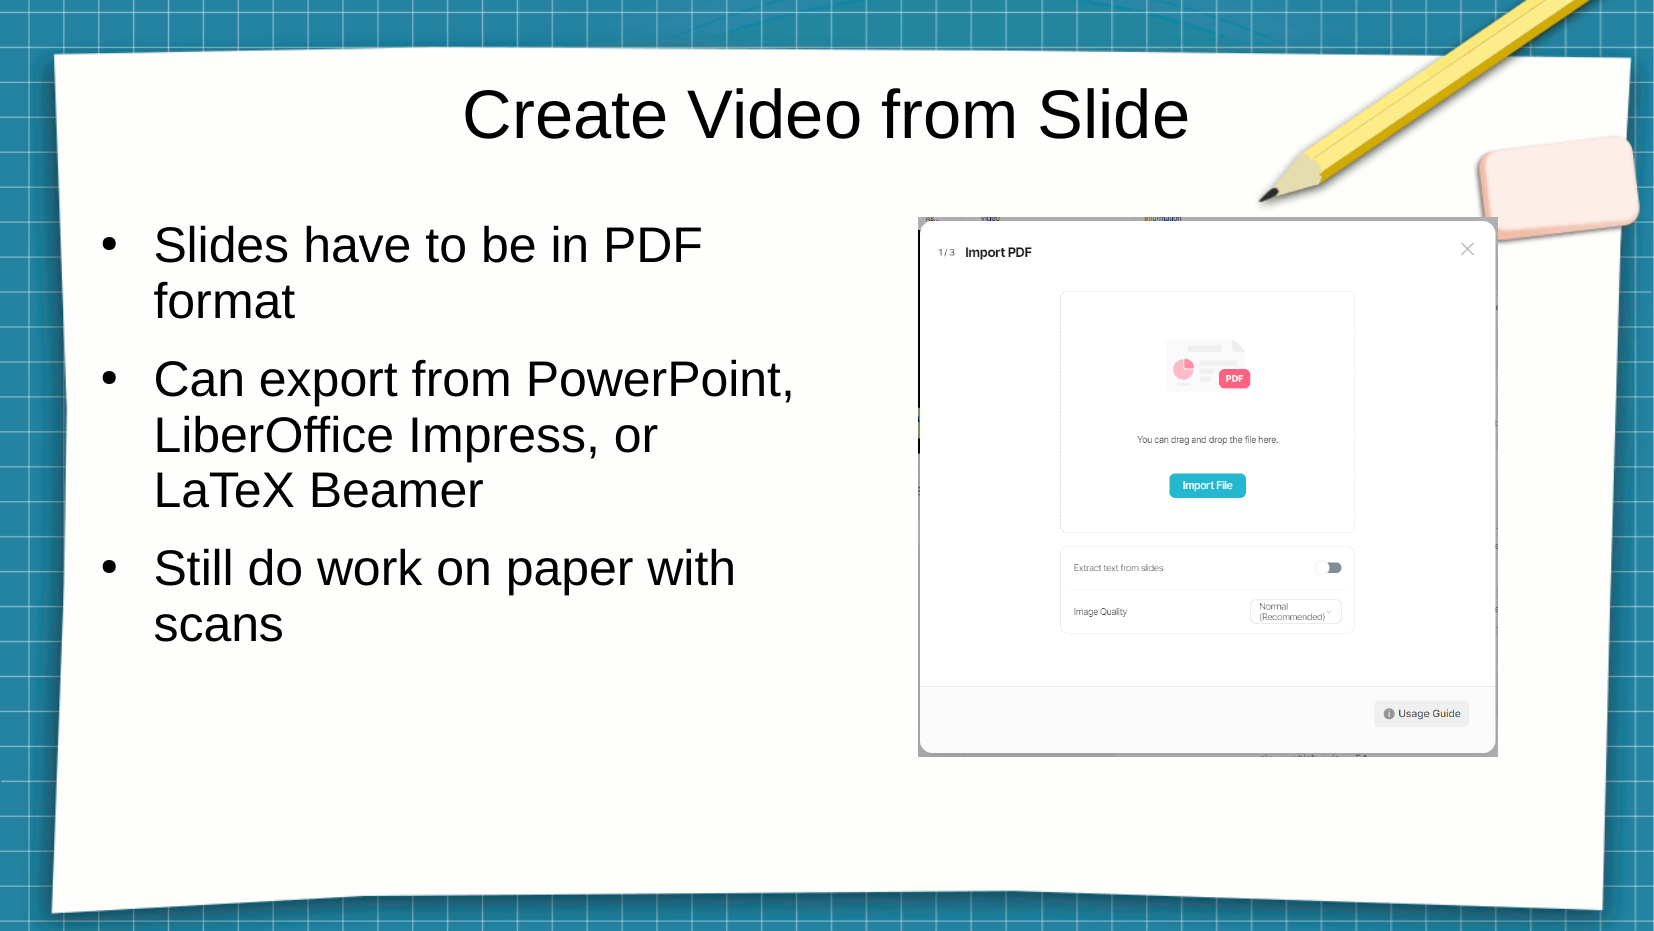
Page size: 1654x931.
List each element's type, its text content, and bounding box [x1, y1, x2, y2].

picture [0, 0, 1654, 931]
title Create Video from Slide [82, 37, 1571, 193]
list Slides have to be in PDF format Can export from PowerPoint, LiberOffice Impress, or LaTeX Beamer Still do work on paper with scans [82, 217, 809, 758]
